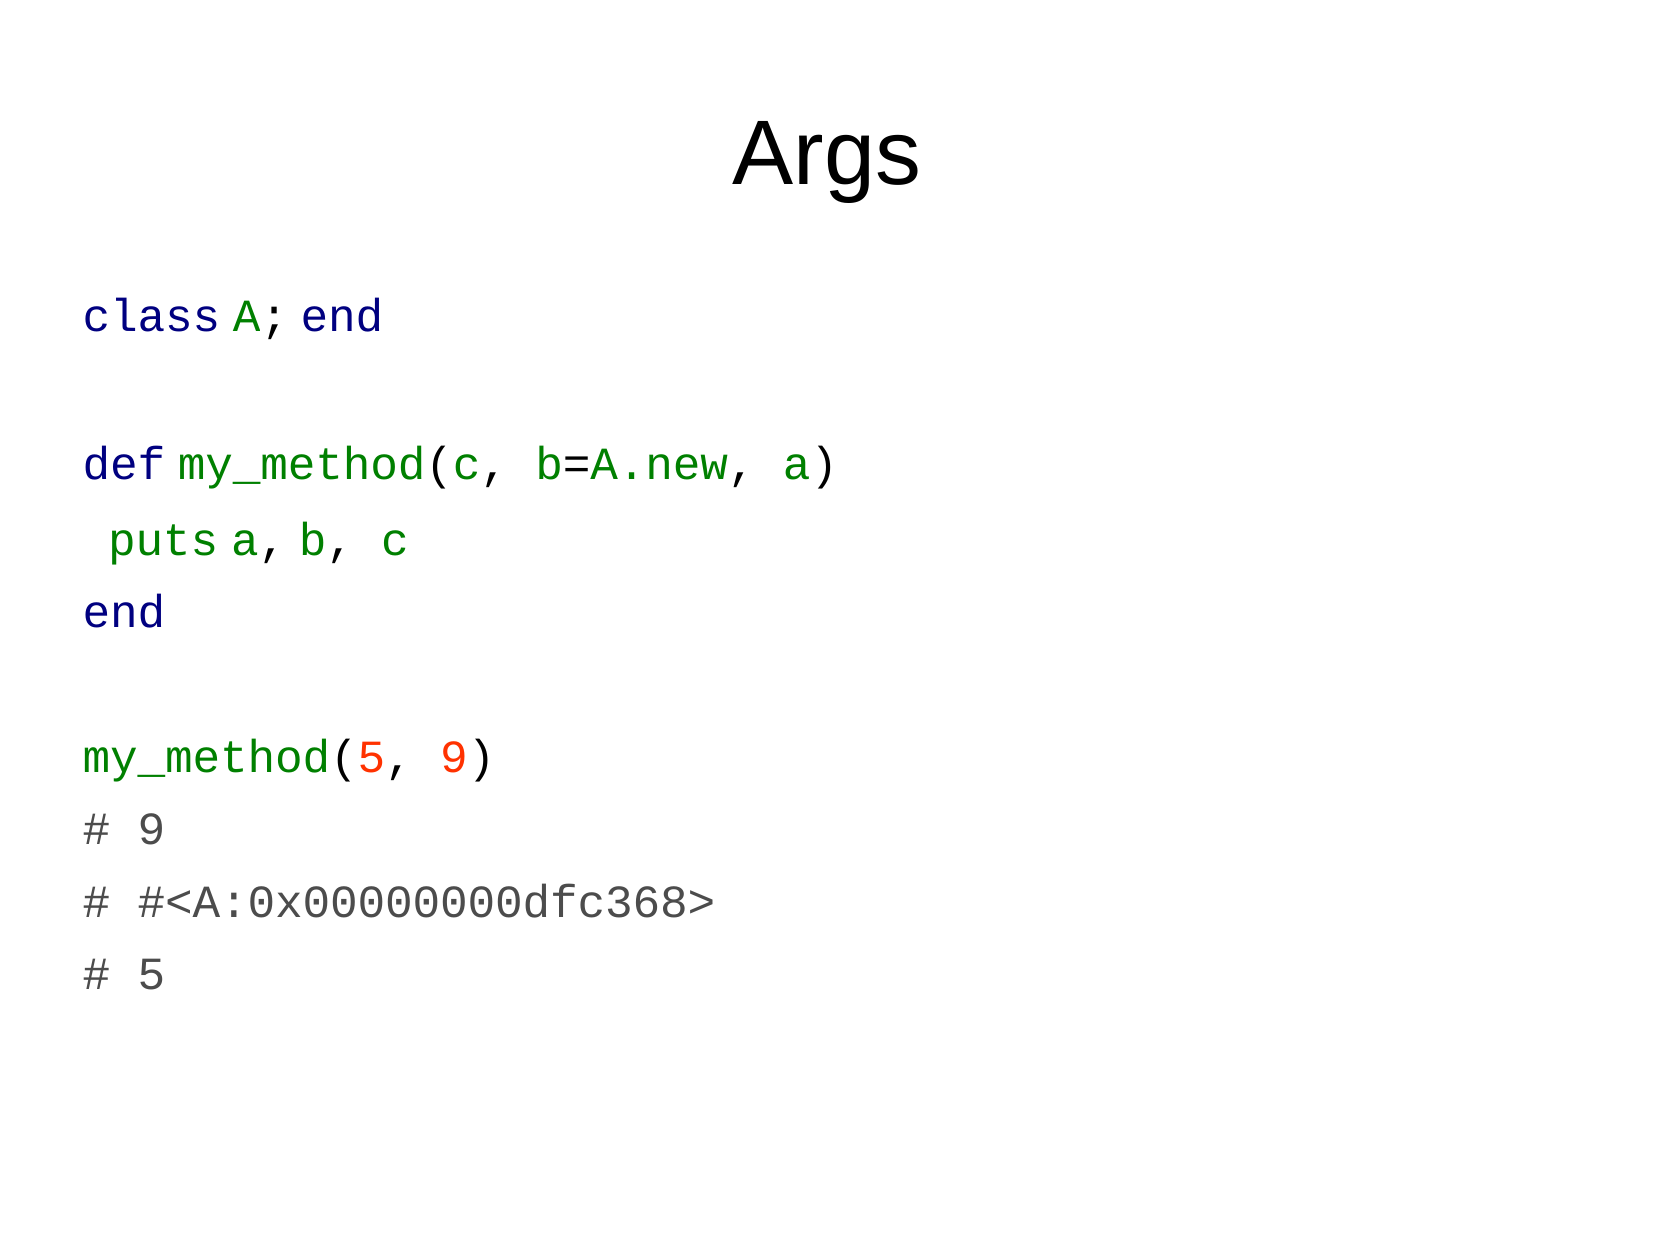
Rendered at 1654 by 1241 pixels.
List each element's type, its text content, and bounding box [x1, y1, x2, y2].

title Args [82, 49, 1571, 257]
list class A; end def my_method(c, b=A.new, a) puts a, b, c end my_method(5, 9) # 9 # #<A:0x00000000dfc368> # 5 [82, 290, 1571, 1010]
